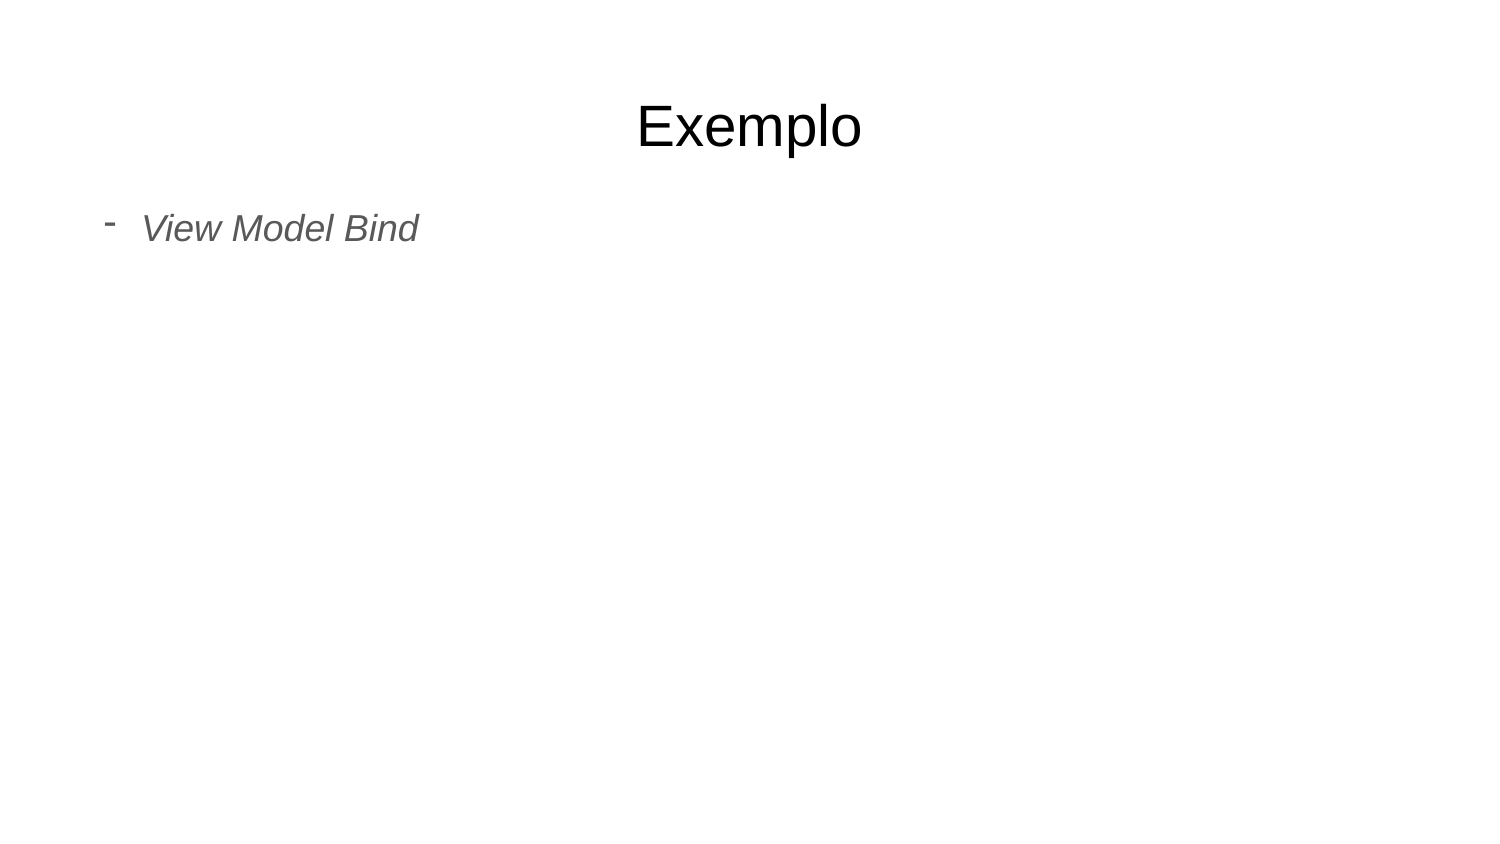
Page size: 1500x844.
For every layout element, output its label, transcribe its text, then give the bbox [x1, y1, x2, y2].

list View Model Bind [51, 189, 1449, 750]
title Exemplo [51, 72, 1449, 167]
